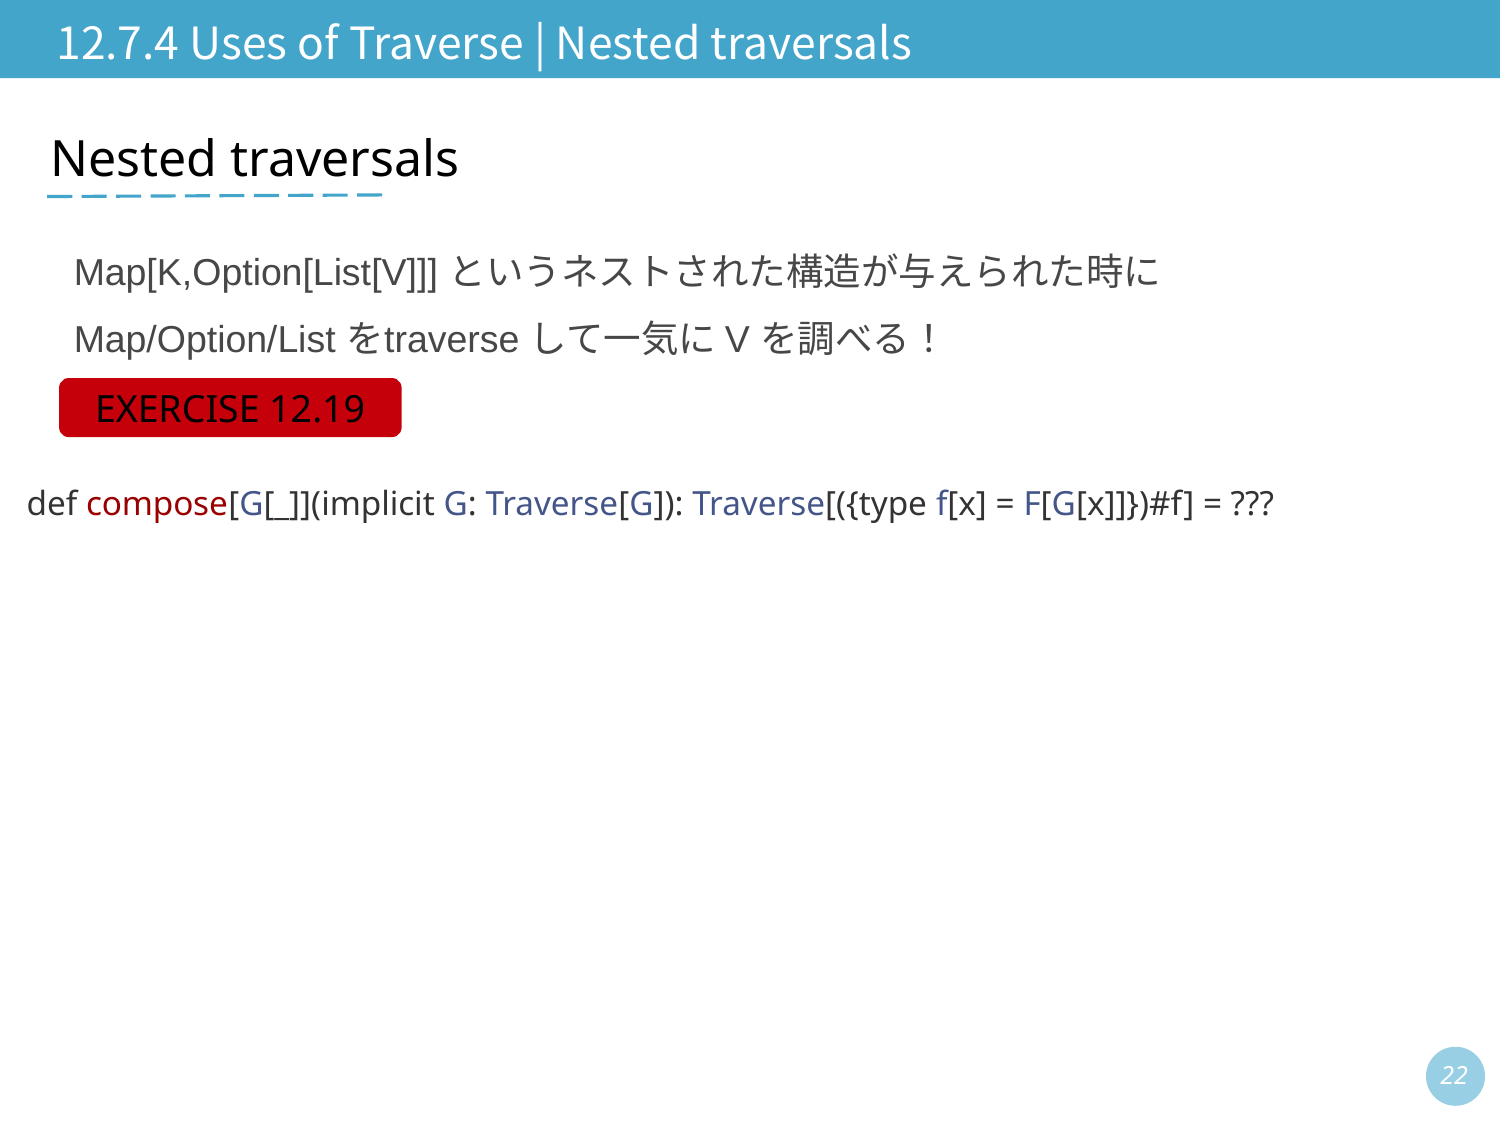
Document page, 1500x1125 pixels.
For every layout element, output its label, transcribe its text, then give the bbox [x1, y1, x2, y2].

text_box Map[K,Option[List[V]]] というネストされた構造が与えられた時に Map/Option/List をtraverse して一気に V を調べる！ [59, 217, 1418, 368]
title 12.7.4 Uses of Traverse | Nested traversals [41, 7, 1392, 76]
text_box EXERCISE 12.19 [59, 378, 402, 438]
text_box Nested traversals [35, 118, 1394, 194]
text_box def compose[G[_]](implicit G: Traverse[G]): Traverse[({type f[x] = F[G[x]]})#f] = ??? [11, 472, 1500, 558]
slide_number <number> [1424, 1046, 1484, 1107]
